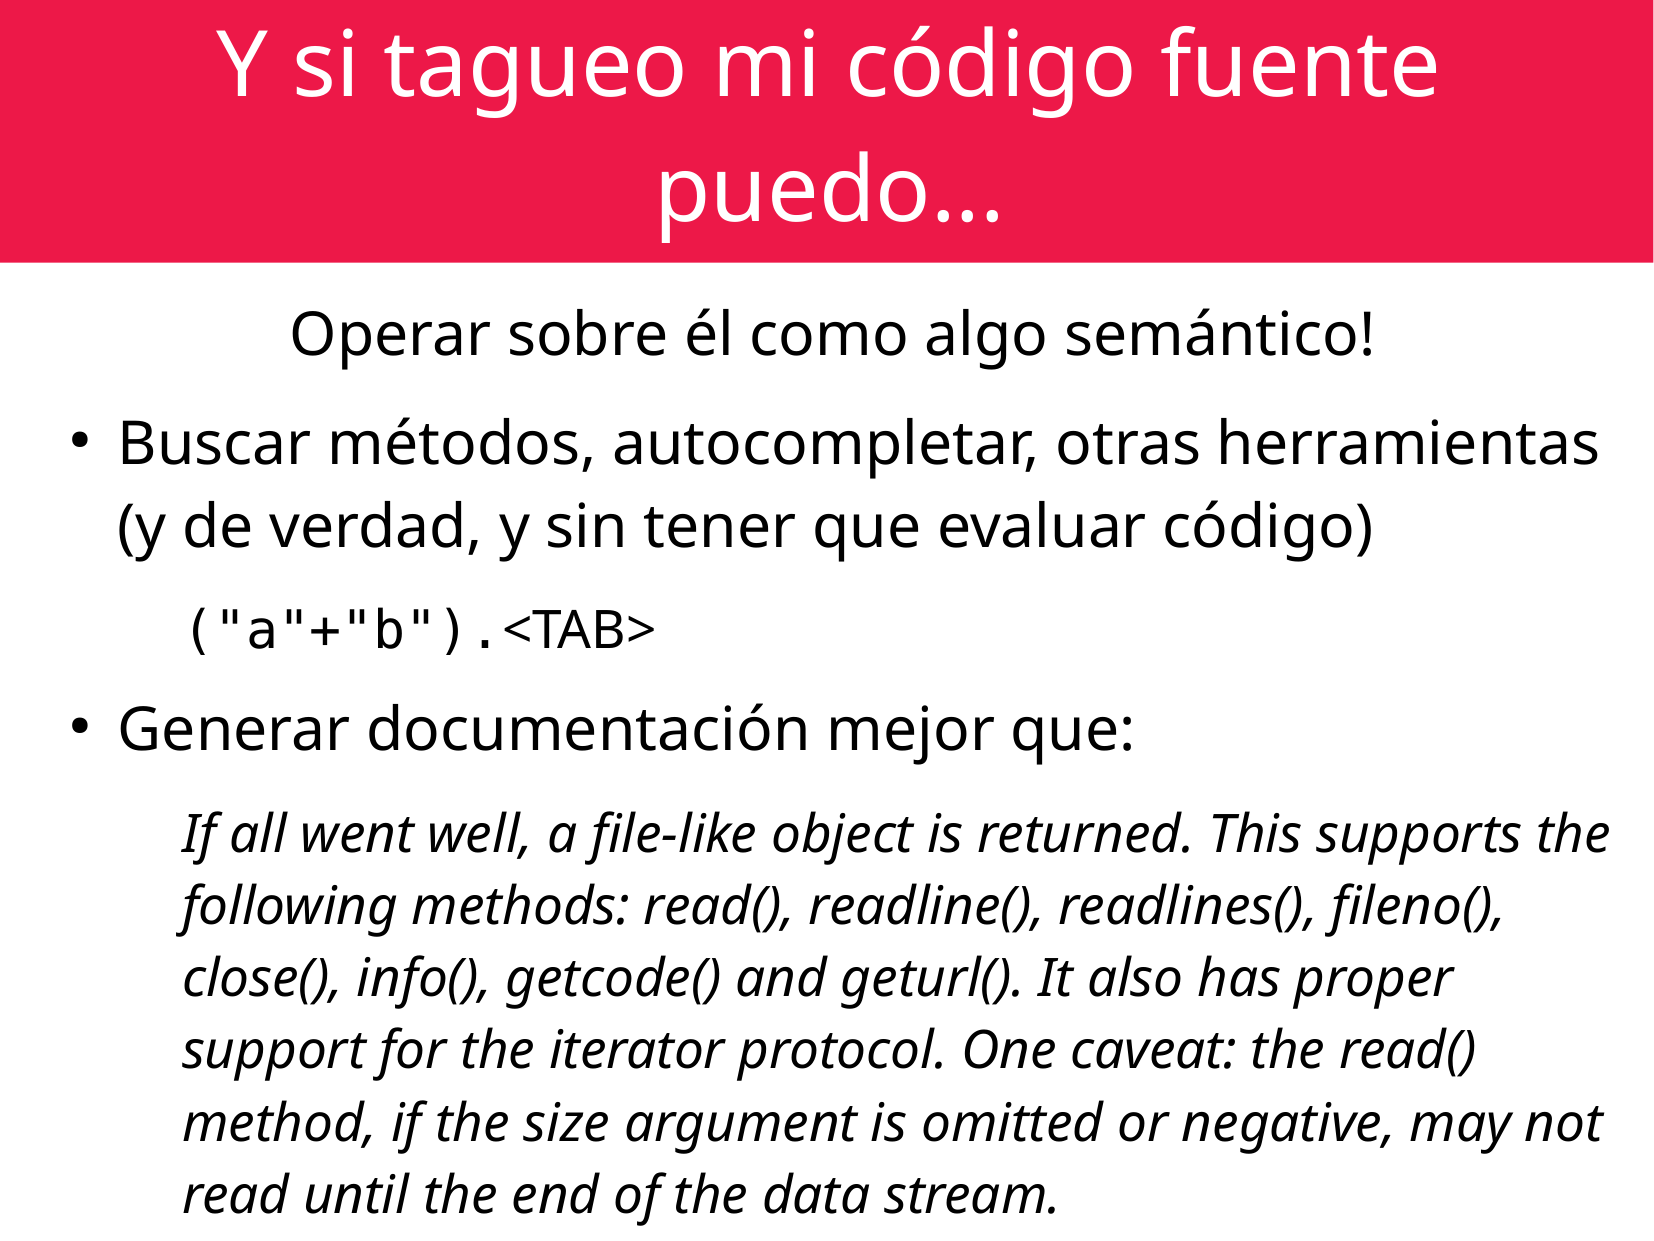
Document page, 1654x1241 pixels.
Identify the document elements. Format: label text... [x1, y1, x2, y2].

title Y si tagueo mi código fuente puedo... [47, 27, 1613, 220]
list Operar sobre él como algo semántico! Buscar métodos, autocompletar, otras herramientas (y de verdad, y sin tener que evaluar código) ("a"+"b").<TAB> Generar documentación mejor que: If all went well, a file-like object is returned. This supports the following methods: read(), readline(), readlines(), fileno(), close(), info(), getcode() and geturl(). It also has proper support for the iterator protocol. One caveat: the read() method, if the size argument is omitted or negative, may not read until the end of the data stream. [53, 290, 1613, 1241]
